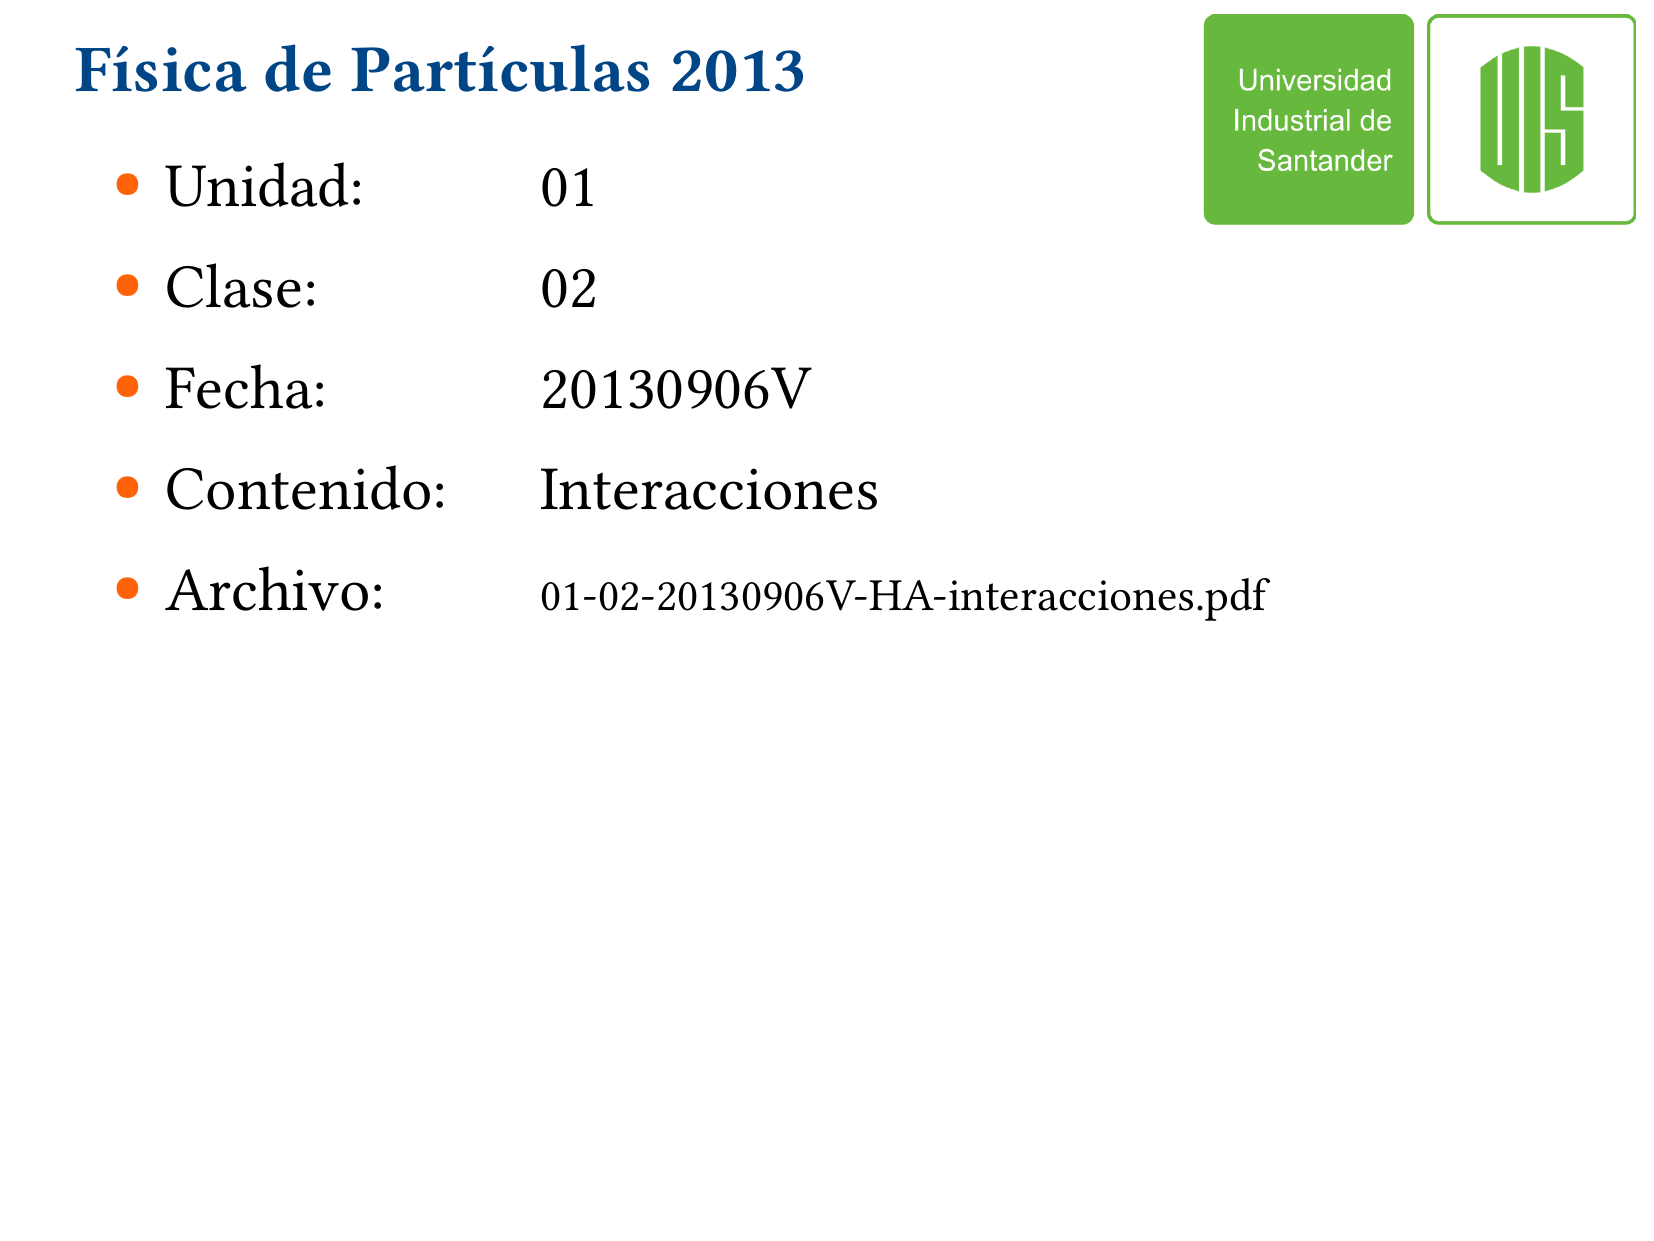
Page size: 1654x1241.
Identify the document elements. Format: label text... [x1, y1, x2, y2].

title Física de Partículas 2013 [75, 19, 1200, 121]
picture [1200, 14, 1636, 225]
list Unidad: 01 Clase: 02 Fecha: 20130906V Contenido: Interacciones Archivo: 01-02-20130906V-HA-interacciones.pdf [82, 150, 1571, 1156]
